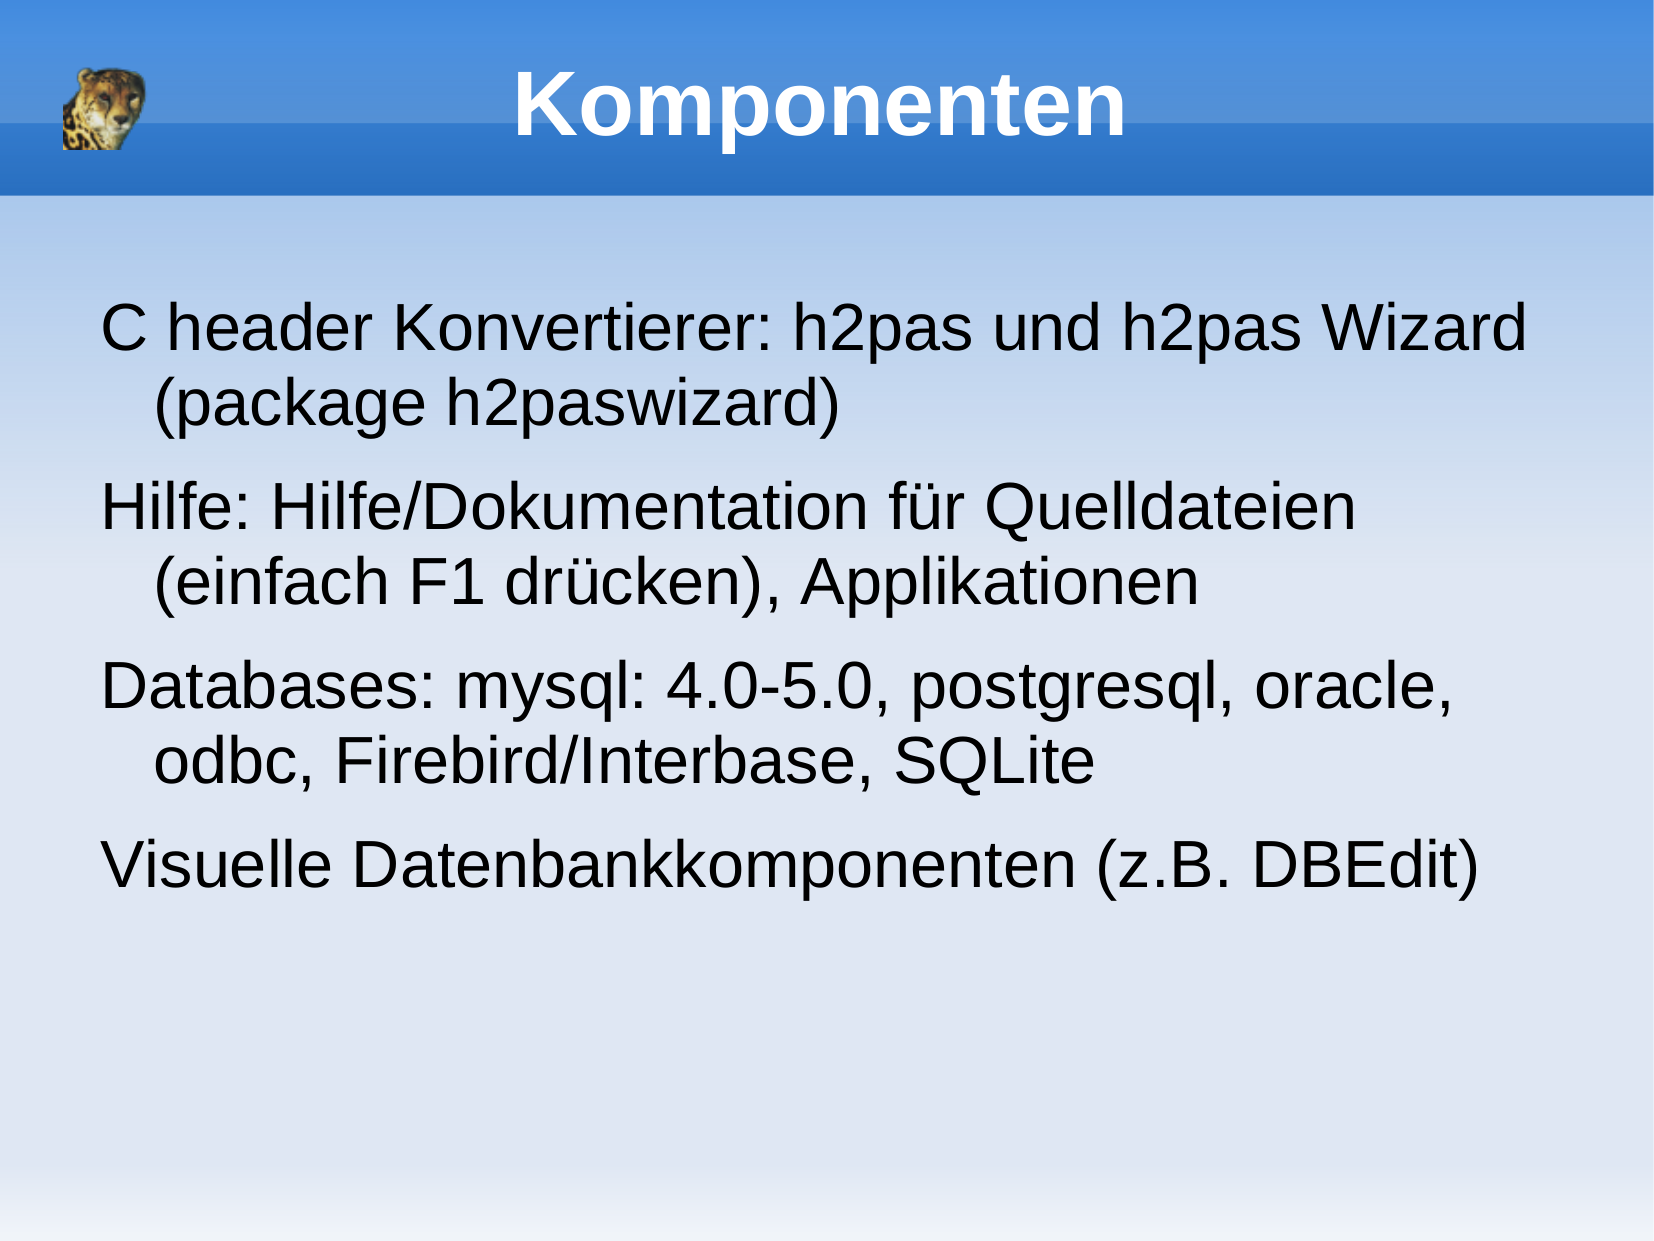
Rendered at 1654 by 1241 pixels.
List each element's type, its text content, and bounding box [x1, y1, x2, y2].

picture [0, 0, 1654, 1241]
list C header Konvertierer: h2pas und h2pas Wizard (package h2paswizard) Hilfe: Hilfe/Dokumentation für Quelldateien (einfach F1 drücken), Applikationen Databases: mysql: 4.0-5.0, postgresql, oracle, odbc, Firebird/Interbase, SQLite Visuelle Datenbankkomponenten (z.B. DBEdit) [82, 290, 1571, 1094]
title Komponenten [76, 7, 1565, 200]
